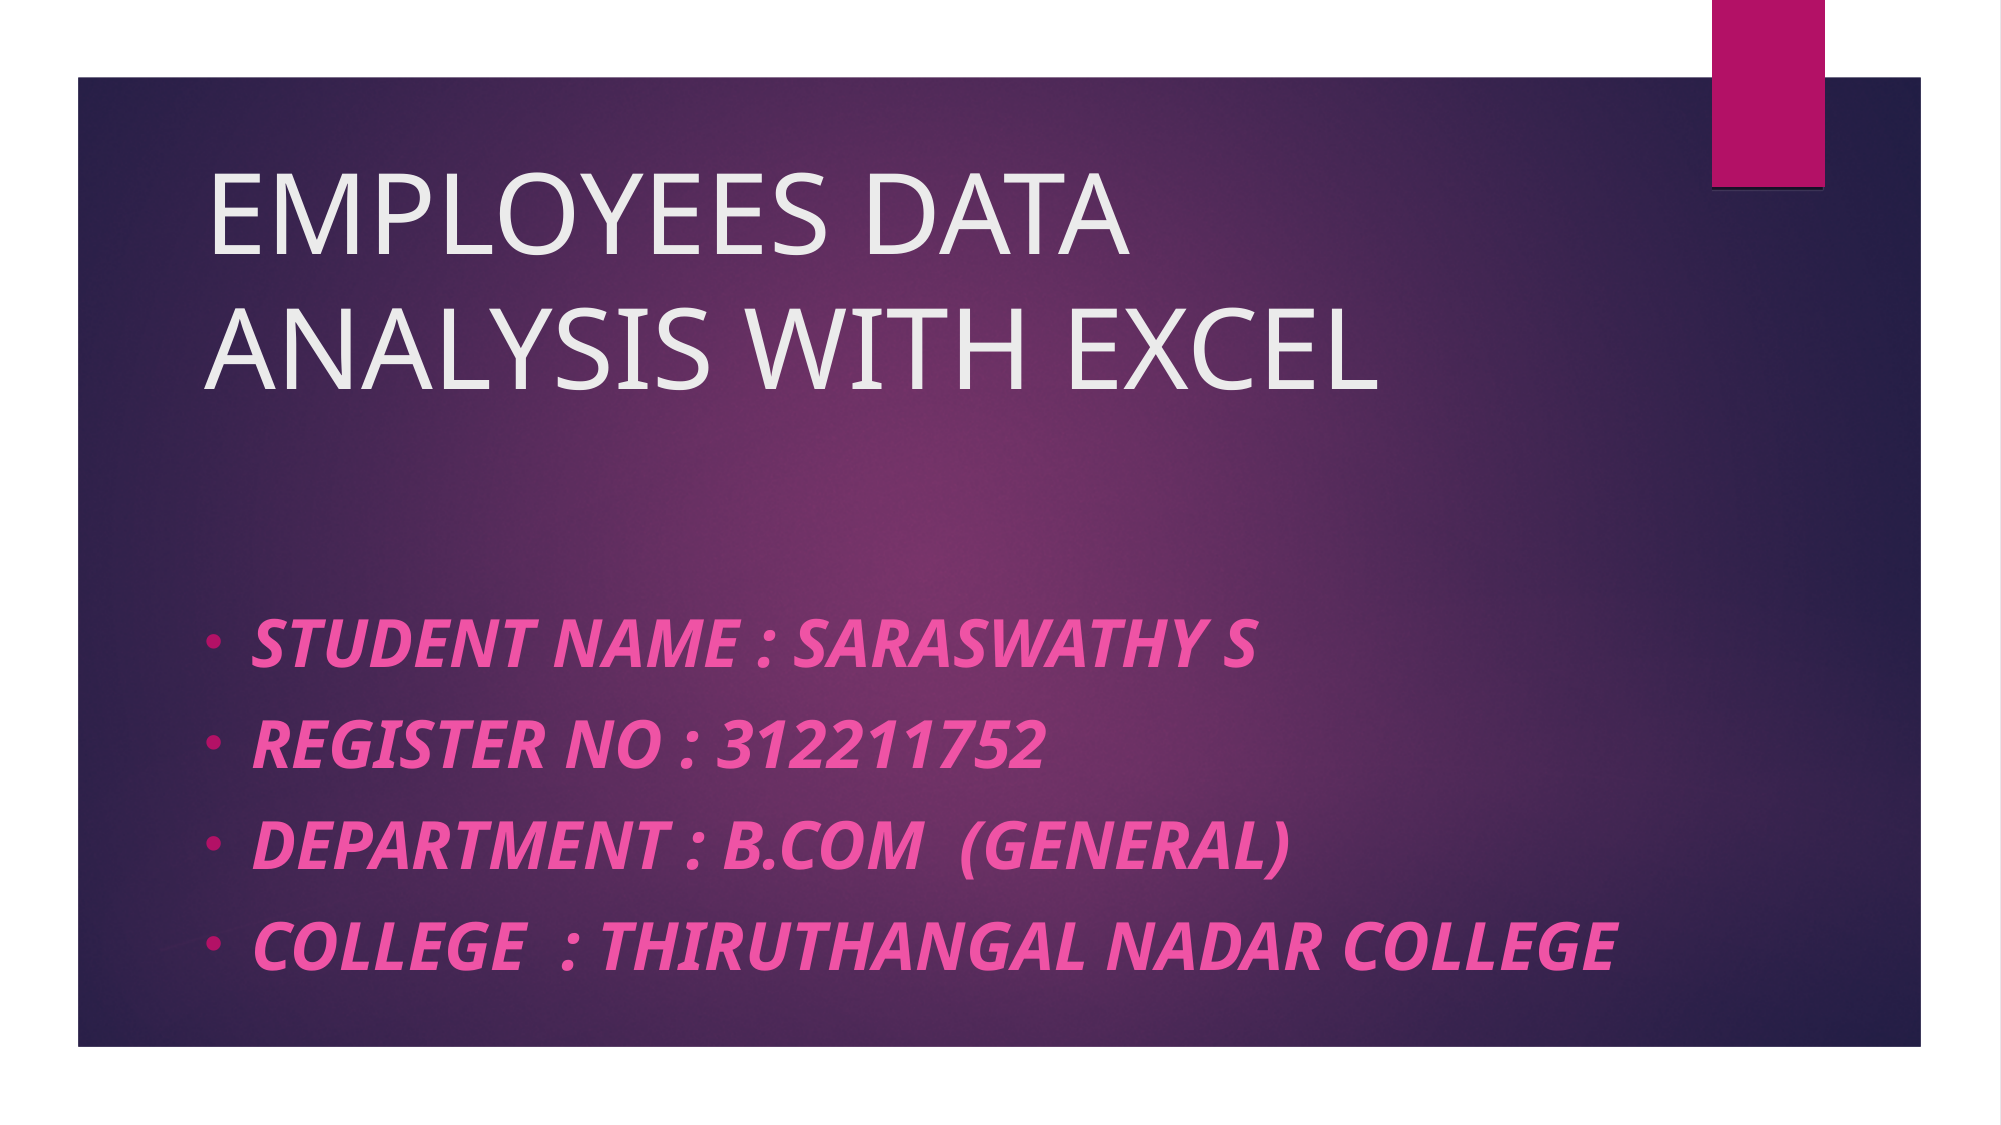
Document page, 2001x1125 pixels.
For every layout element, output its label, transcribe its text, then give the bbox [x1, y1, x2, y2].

subtitle Student Name : Saraswathy S Register No : 312211752 Department : B.com (GENERAL) COLLEGE : THIRUTHANGAL NADAR COLLEGE [189, 593, 1857, 917]
title EMPLOYEES DATA ANALYSIS WITH EXCEL [189, 97, 1638, 421]
